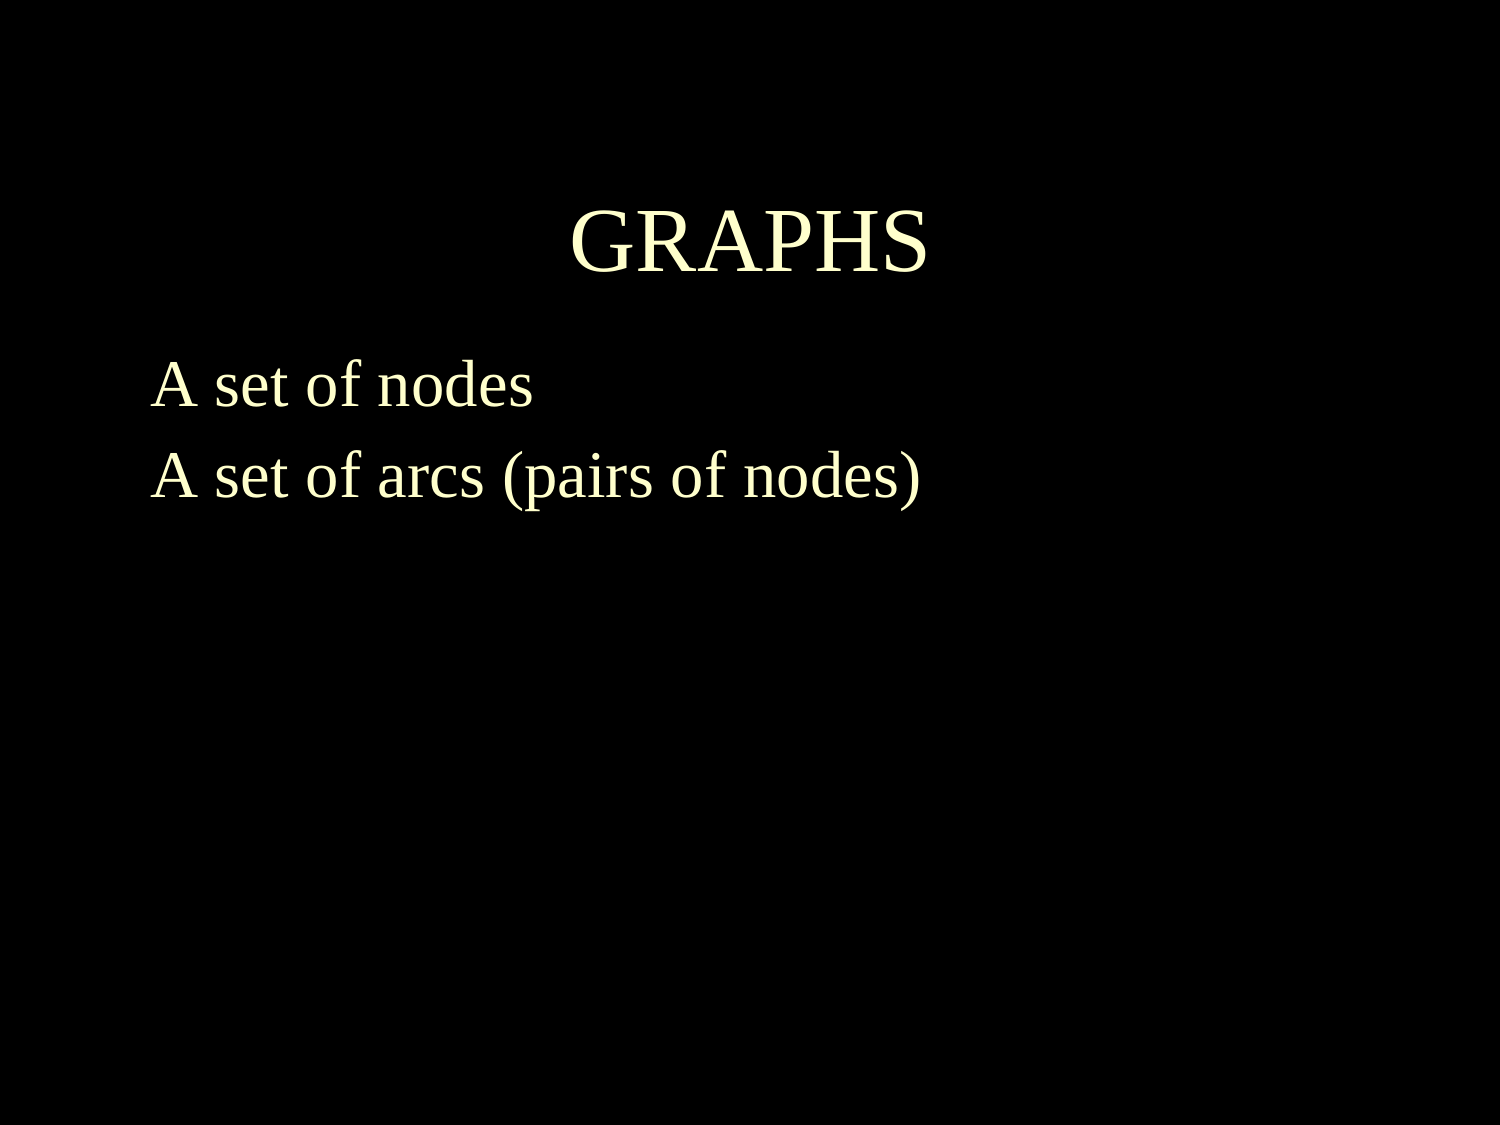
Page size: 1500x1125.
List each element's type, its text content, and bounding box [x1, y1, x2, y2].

title GRAPHS [22, 145, 1480, 336]
list A set of nodes A set of arcs (pairs of nodes) [150, 347, 1426, 1011]
